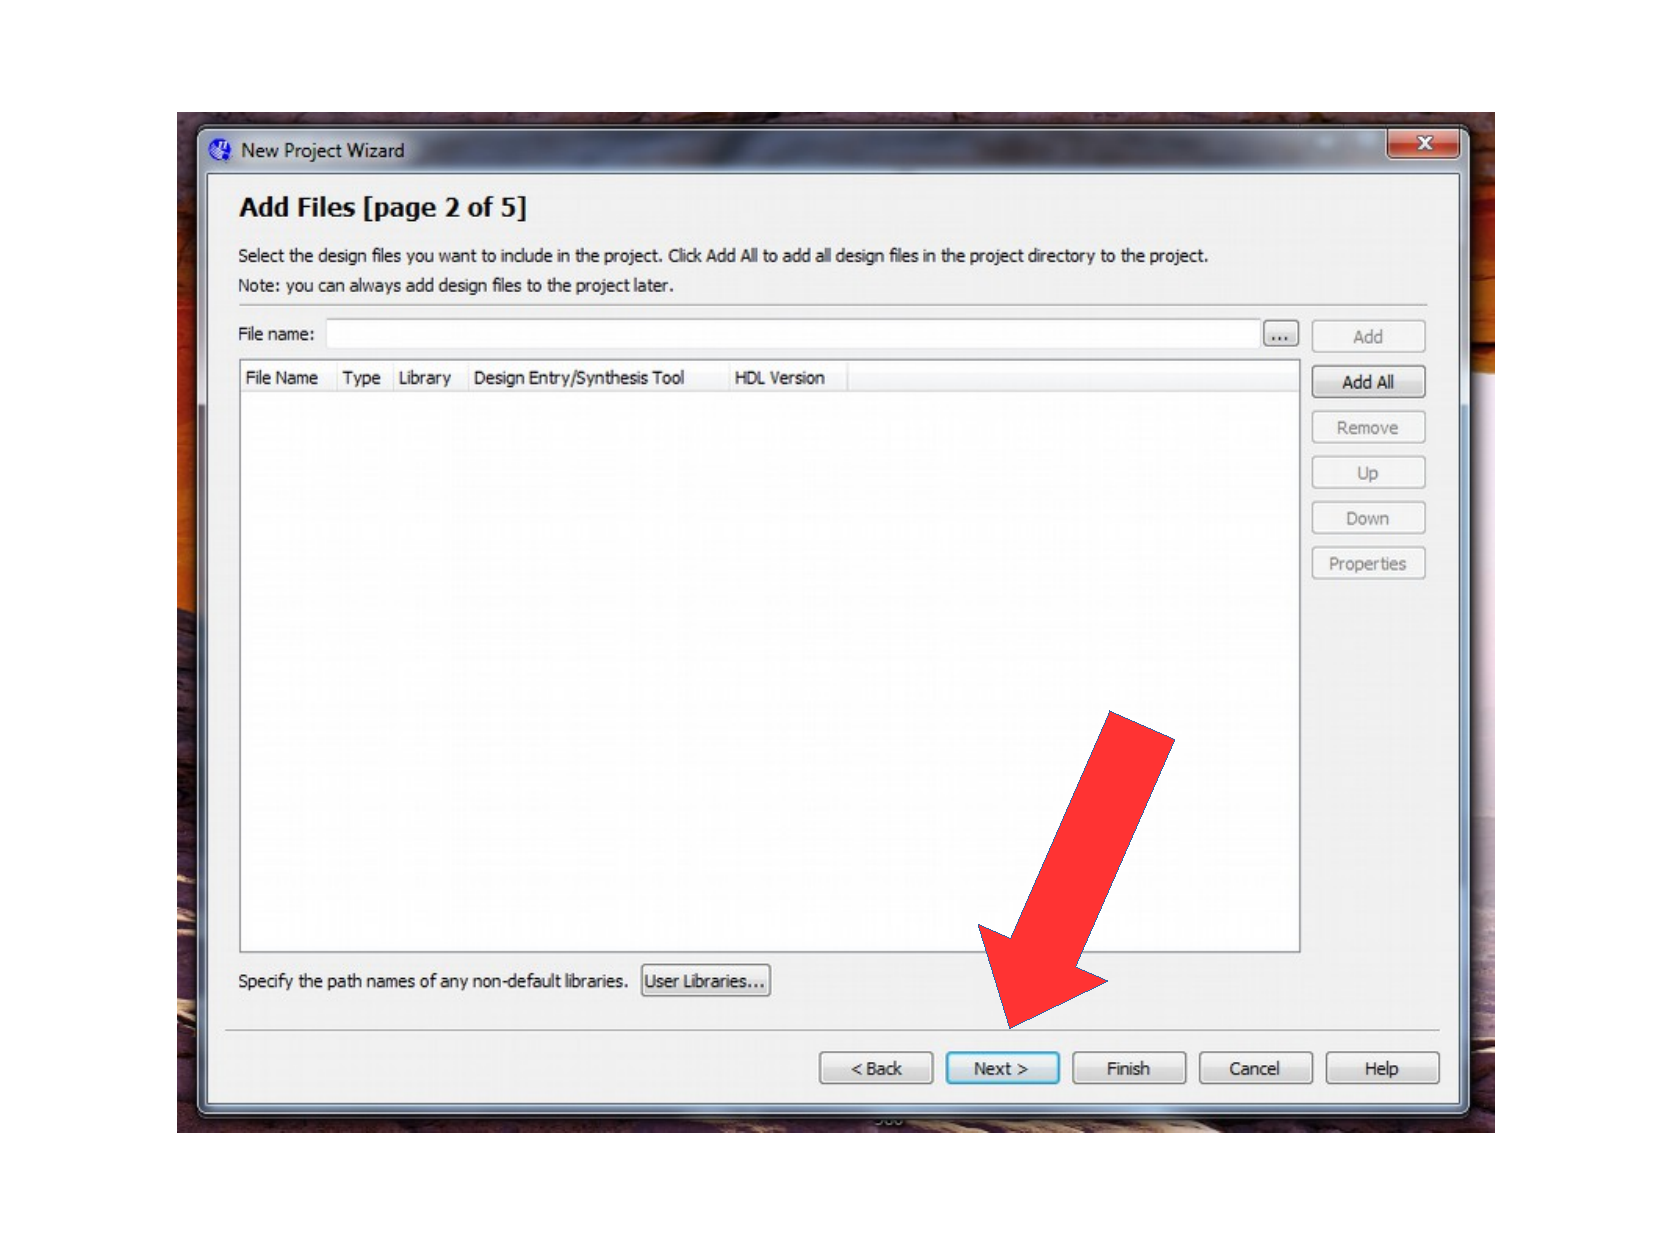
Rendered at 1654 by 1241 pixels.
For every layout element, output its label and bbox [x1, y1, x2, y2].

text_box [978, 710, 1175, 1029]
picture [177, 112, 1495, 1133]
